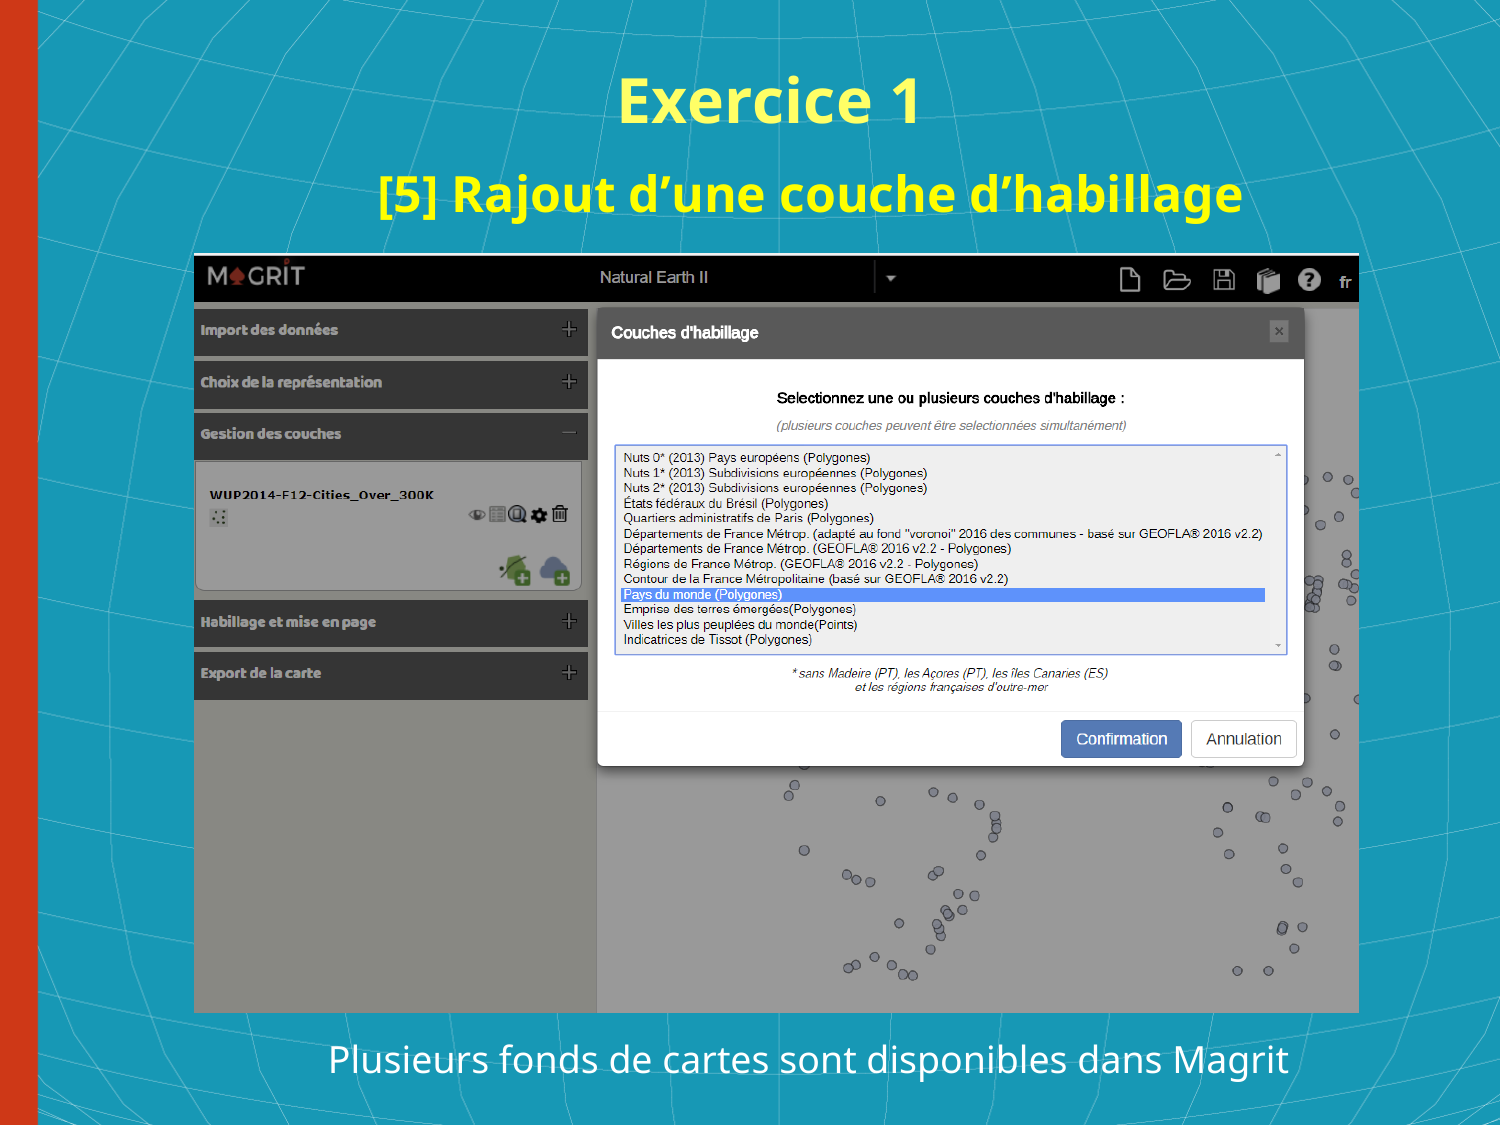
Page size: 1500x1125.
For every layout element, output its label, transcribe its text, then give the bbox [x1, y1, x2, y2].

list [5] Rajout d’une couche d’habillage [59, 159, 1477, 813]
title Exercice 1 [65, 20, 1477, 159]
picture [0, 0, 1500, 1125]
list Plusieurs fonds de cartes sont disponibles dans Magrit [183, 1033, 1436, 1093]
